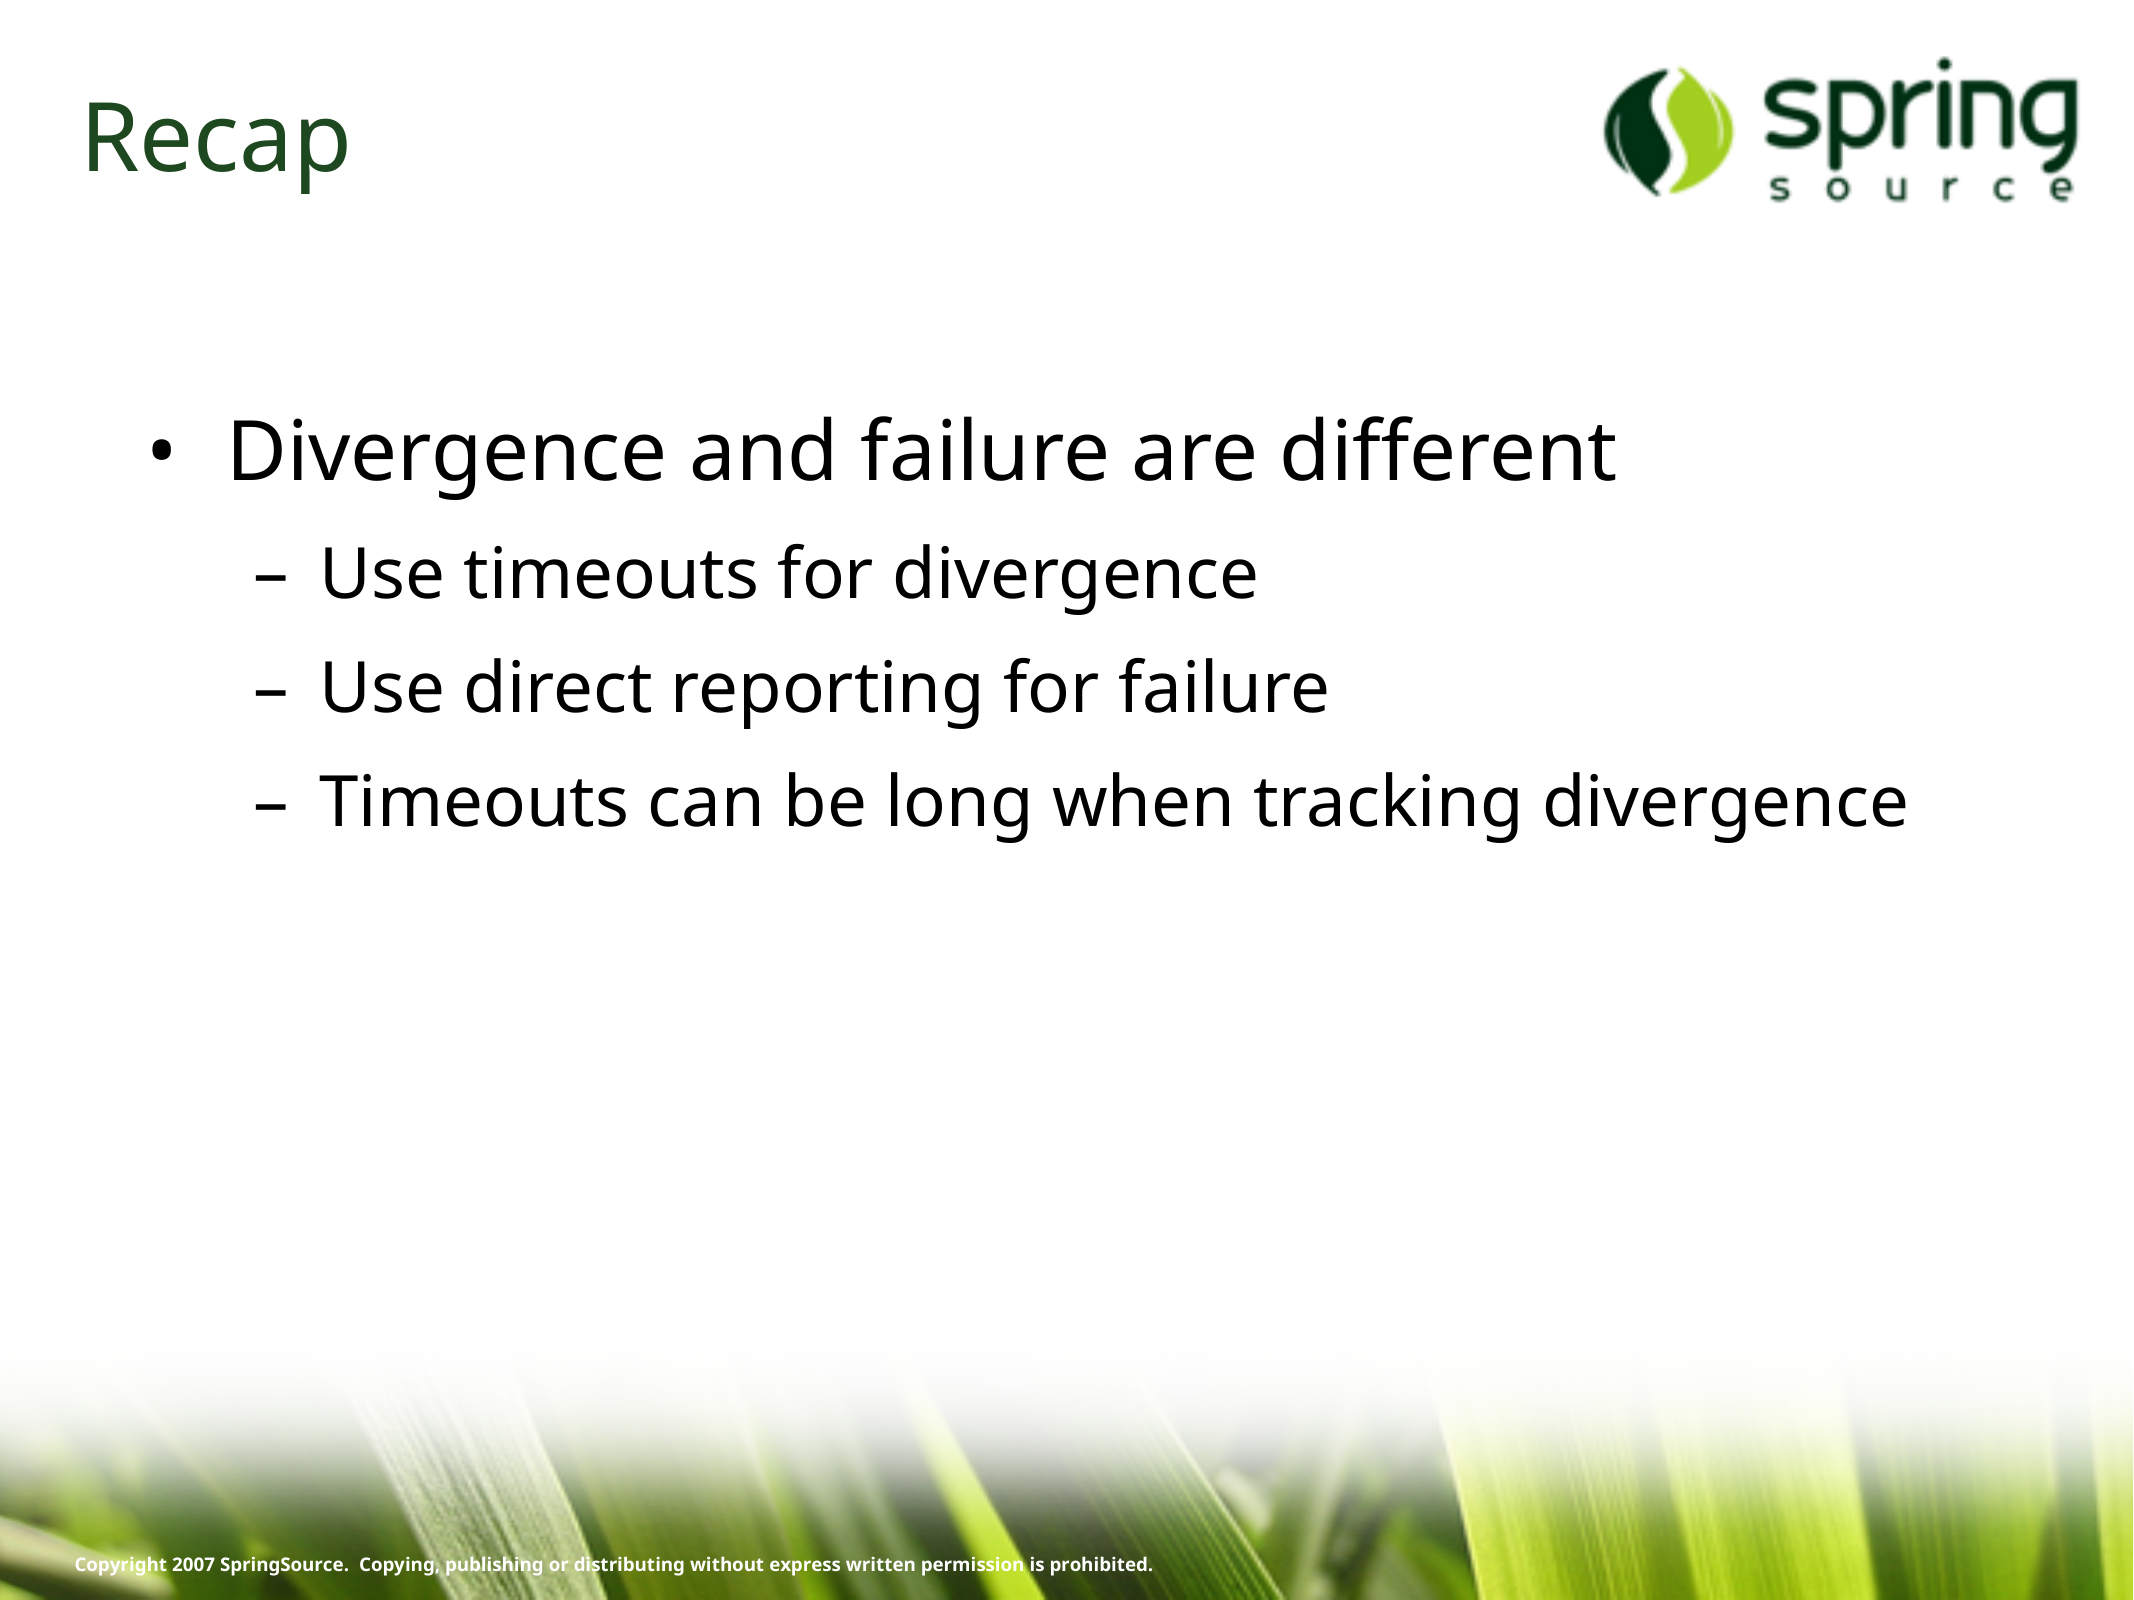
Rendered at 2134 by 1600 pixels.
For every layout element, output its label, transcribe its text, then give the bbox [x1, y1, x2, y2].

title Recap [80, 16, 1548, 253]
picture [0, 1340, 2134, 1600]
list Divergence and failure are different Use timeouts for divergence Use direct reporting for failure Timeouts can be long when tracking divergence [146, 391, 1982, 1319]
picture [1555, 46, 2134, 224]
